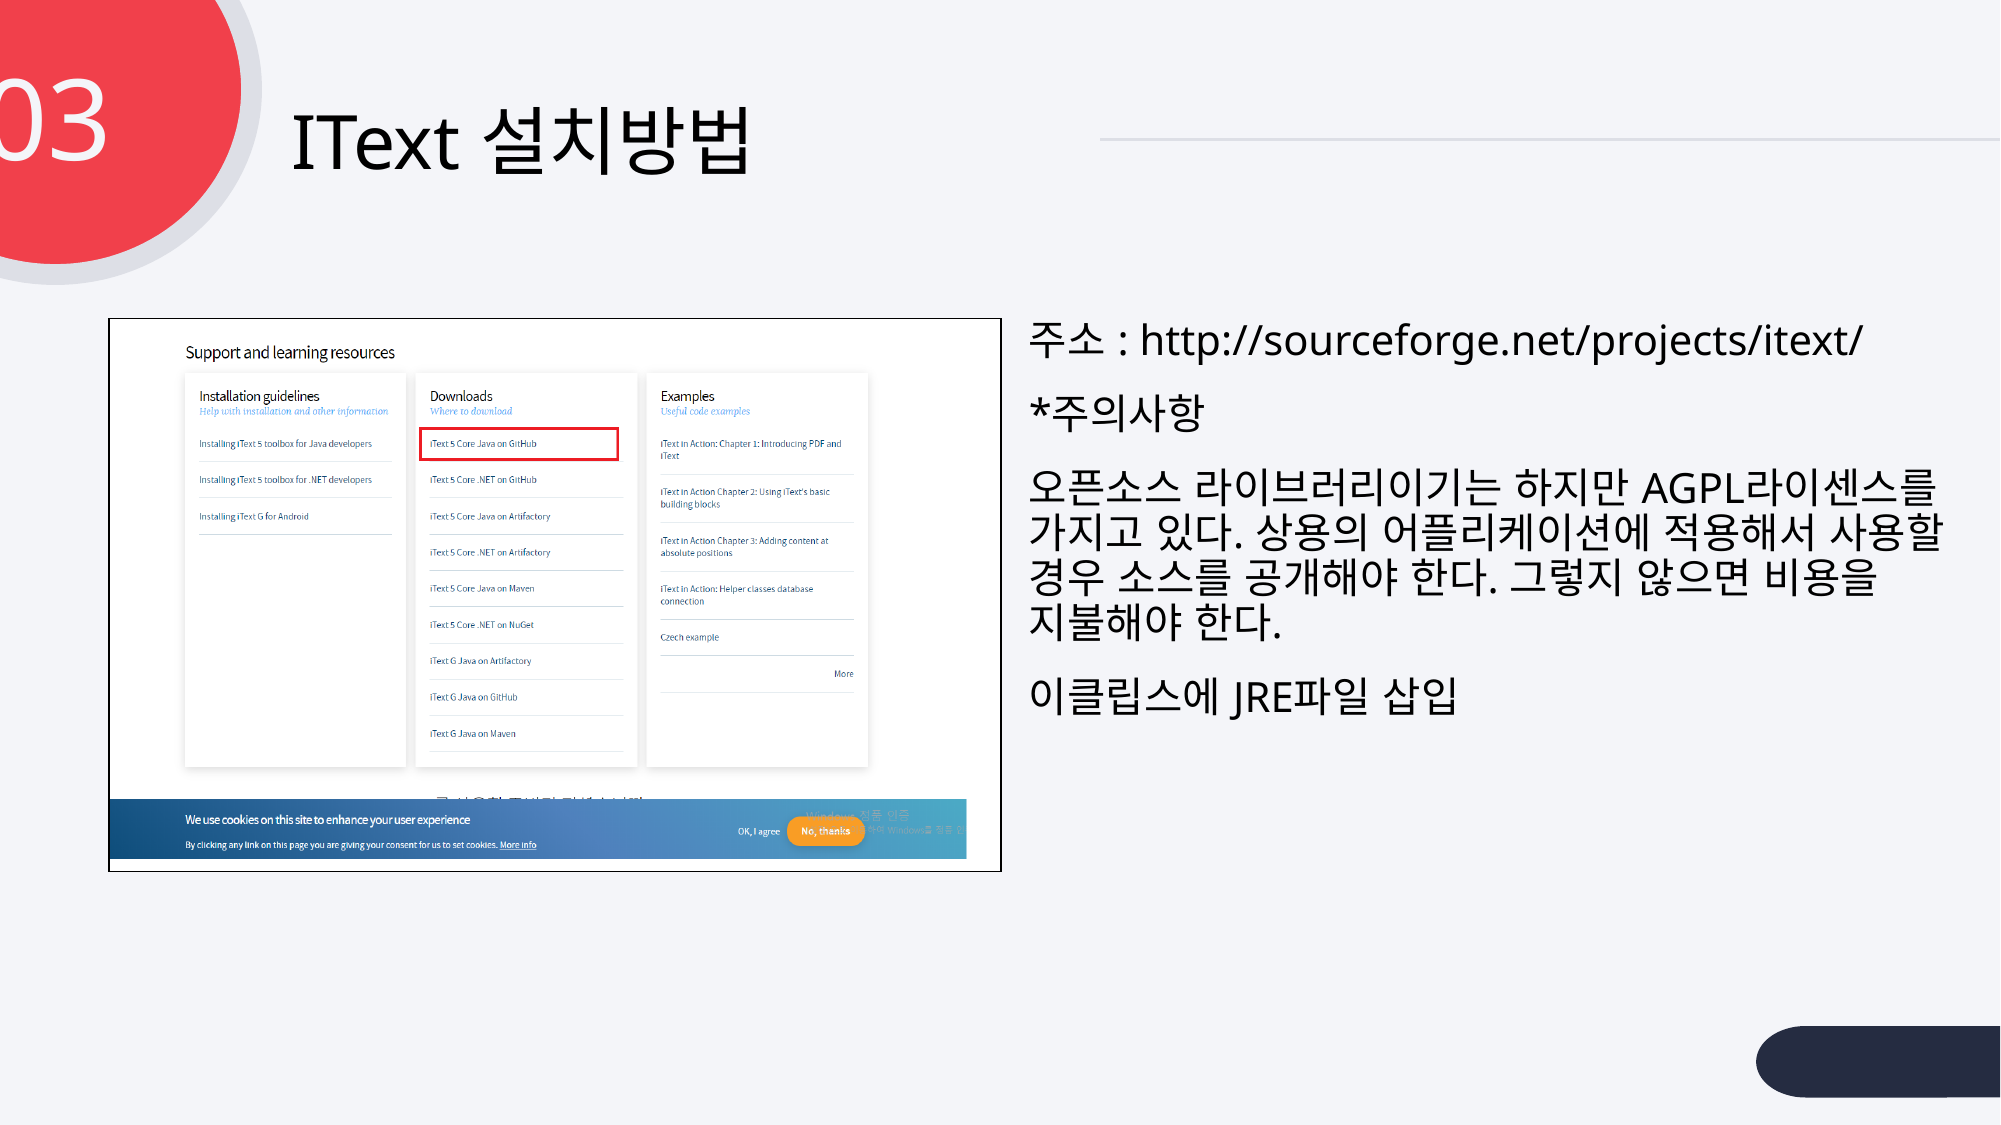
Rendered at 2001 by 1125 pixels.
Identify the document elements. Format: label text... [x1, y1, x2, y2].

picture [109, 319, 1000, 871]
list 주소 : http://sourceforge.net/projects/itext/ *주의사항 오픈소스 라이브러리이기는 하지만 AGPL라이센스를 가지고 있다. 상용의 어플리케이션에 적용해서 사용할 경우 소스를 공개해야 한다. 그렇지 않으면 비용을 지불해야 한다. 이클립스에 JRE파일 삽입 [1028, 319, 1963, 944]
title IText 설치방법 [290, 89, 1100, 191]
list 03 [0, 47, 167, 186]
